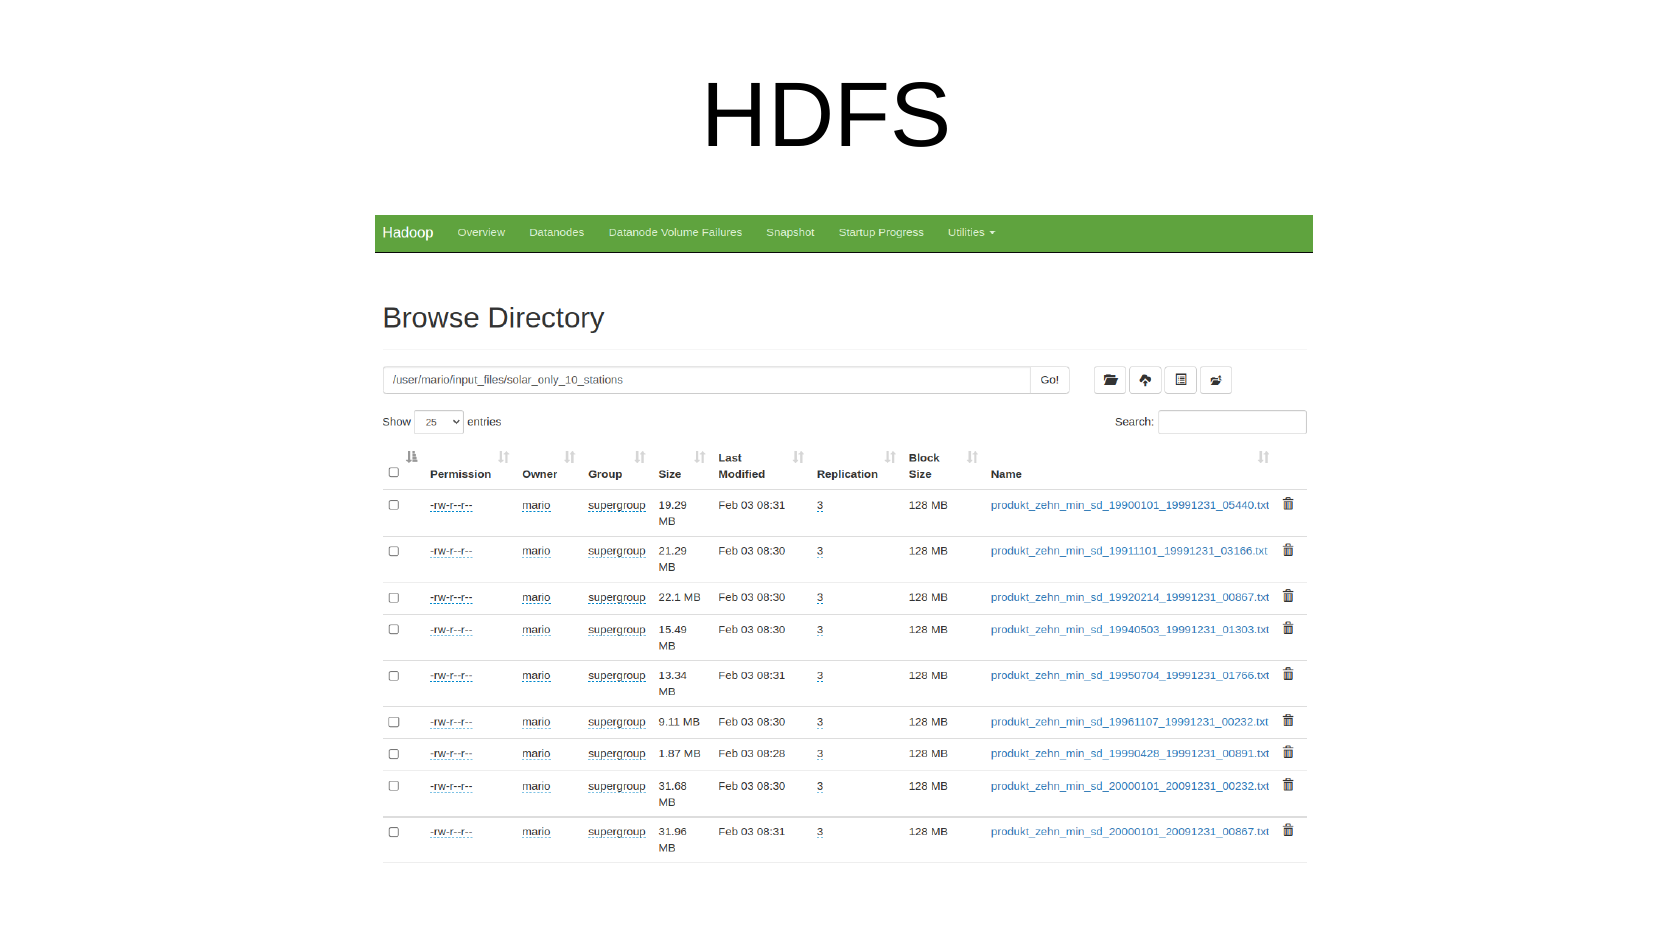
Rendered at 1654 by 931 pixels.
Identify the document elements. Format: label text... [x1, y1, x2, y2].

title HDFS [82, 37, 1571, 193]
picture [375, 215, 1313, 863]
